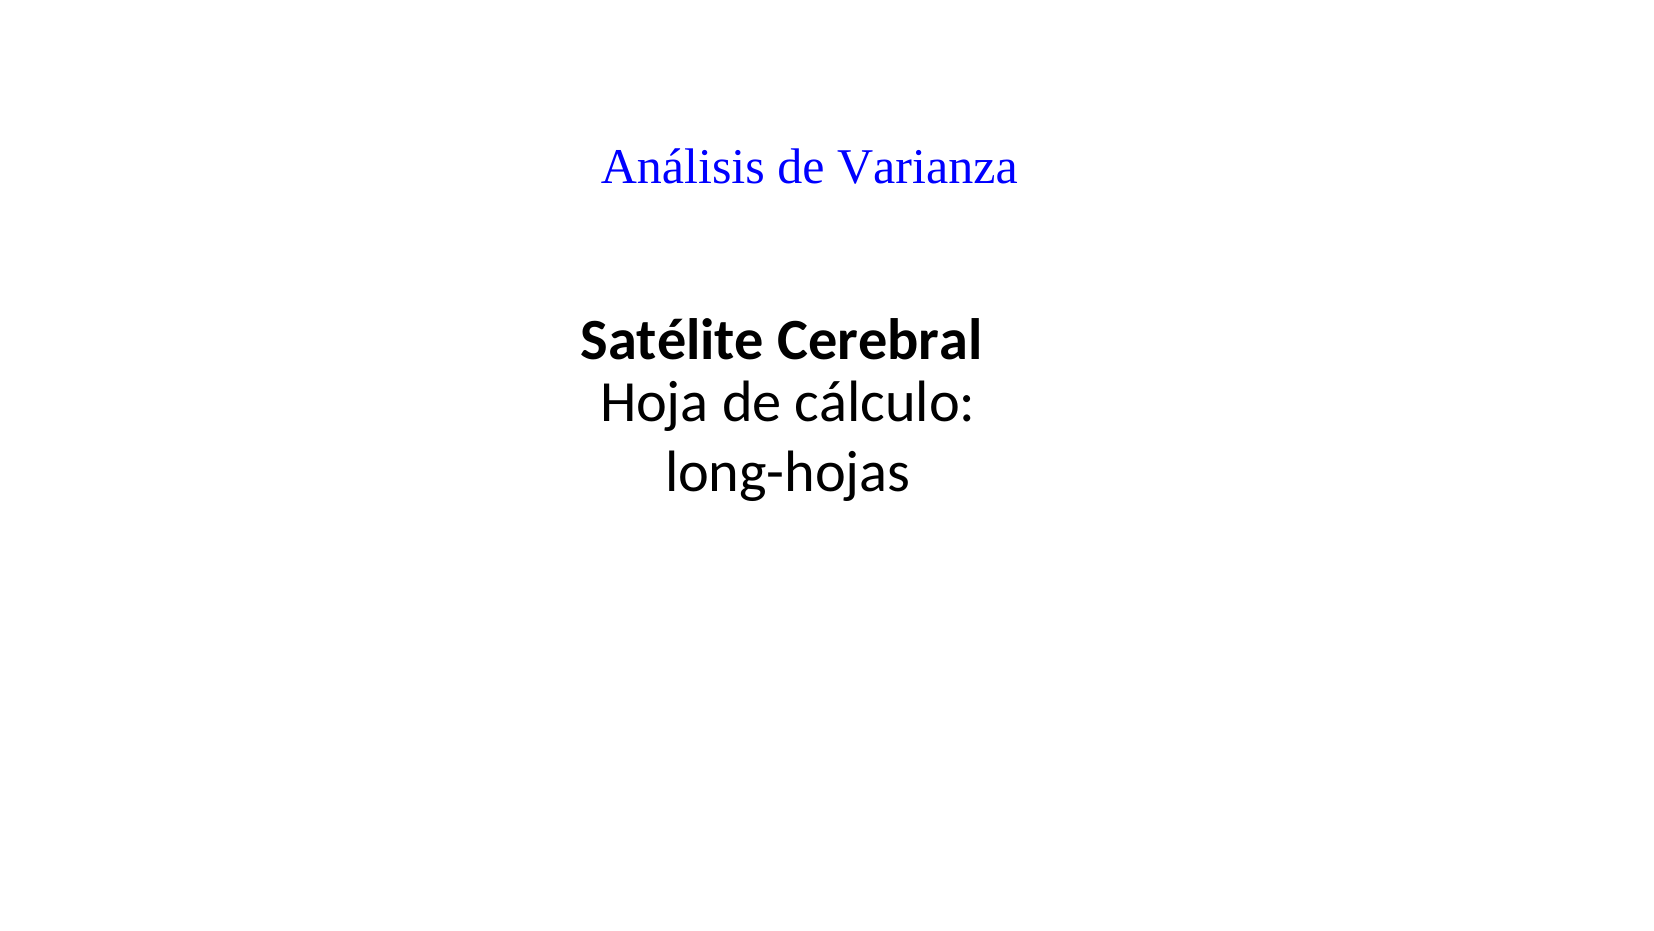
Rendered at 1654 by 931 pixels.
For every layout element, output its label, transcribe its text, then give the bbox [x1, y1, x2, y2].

text_box Hoja de cálculo: long-hojas [322, 354, 1254, 511]
text_box Análisis de Varianza [586, 125, 1033, 202]
text_box Satélite Cerebral [565, 293, 998, 354]
